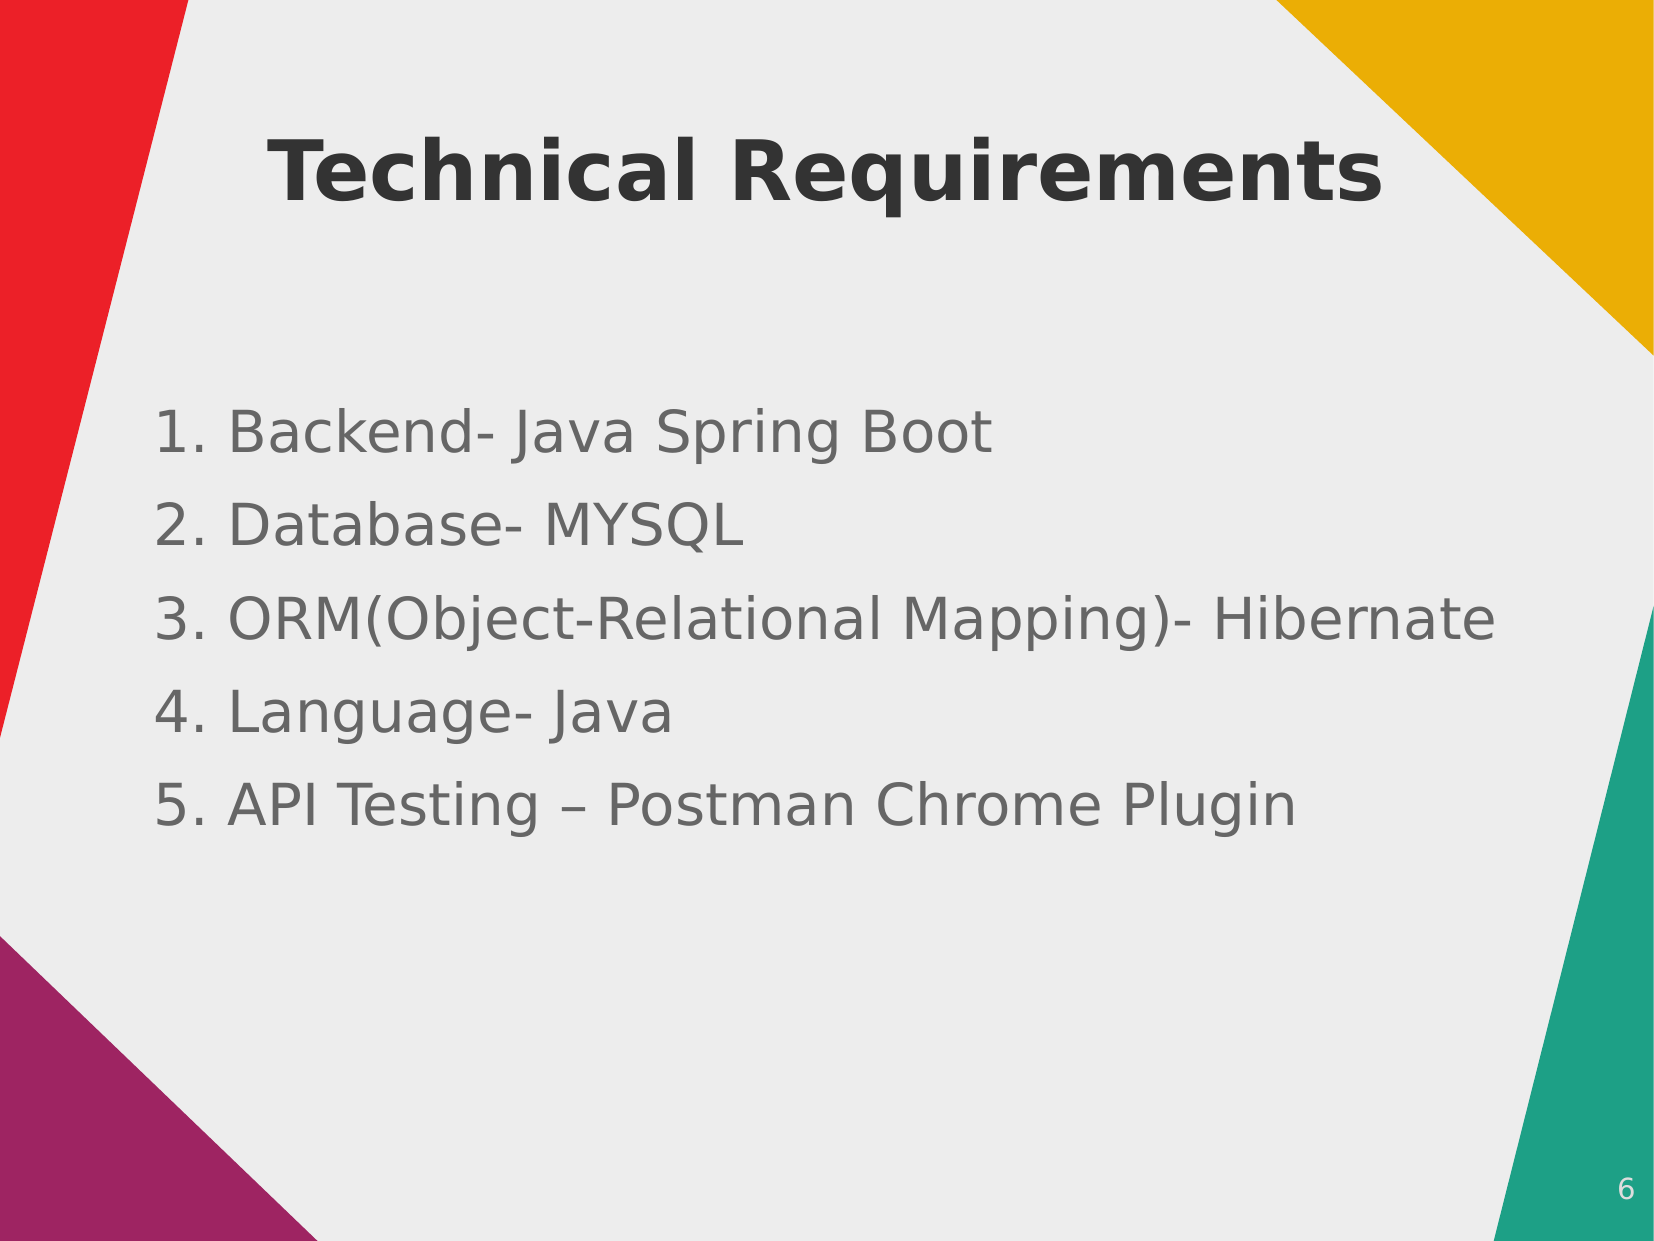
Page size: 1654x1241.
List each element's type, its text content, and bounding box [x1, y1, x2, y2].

title Technical Requirements [114, 73, 1539, 271]
list 1. Backend- Java Spring Boot 2. Database- MYSQL 3. ORM(Object-Relational Mapping)- Hibernate 4. Language- Java 5. API Testing – Postman Chrome Plugin [153, 212, 1578, 844]
